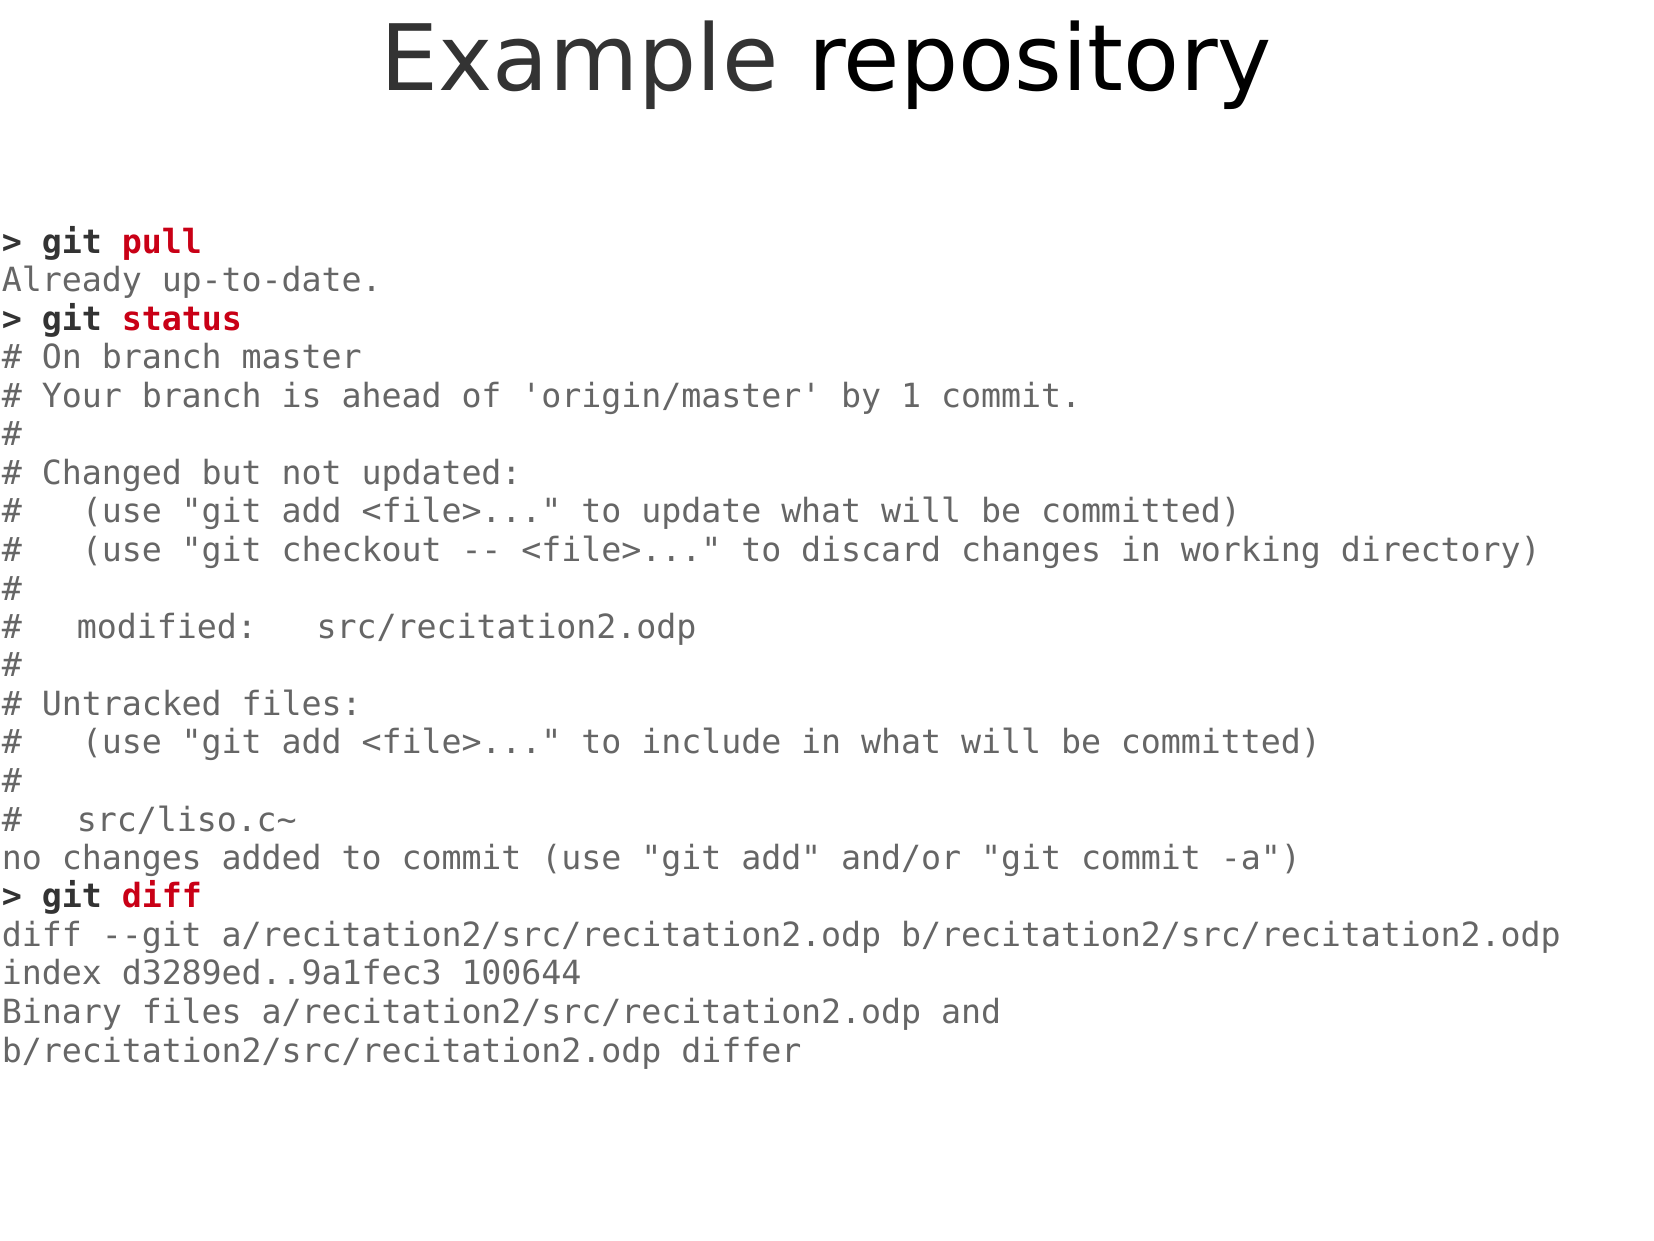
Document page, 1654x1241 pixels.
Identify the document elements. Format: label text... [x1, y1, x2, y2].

title Example repository [82, 0, 1571, 163]
subtitle > git pull Already up-to-date. > git status # On branch master # Your branch is ahead of 'origin/master' by 1 commit. # # Changed but not updated: # (use "git add <file>..." to update what will be committed) # (use "git checkout -- <file>..." to discard changes in working directory) # # modified: src/recitation2.odp # # Untracked files: # (use "git add <file>..." to include in what will be committed) # # src/liso.c~ no changes added to commit (use "git add" and/or "git commit -a") > git diff diff --git a/recitation2/src/recitation2.odp b/recitation2/src/recitation2.odp index d3289ed..9a1fec3 100644 Binary files a/recitation2/src/recitation2.odp and b/recitation2/src/recitation2.odp differ [1, 219, 1652, 1073]
